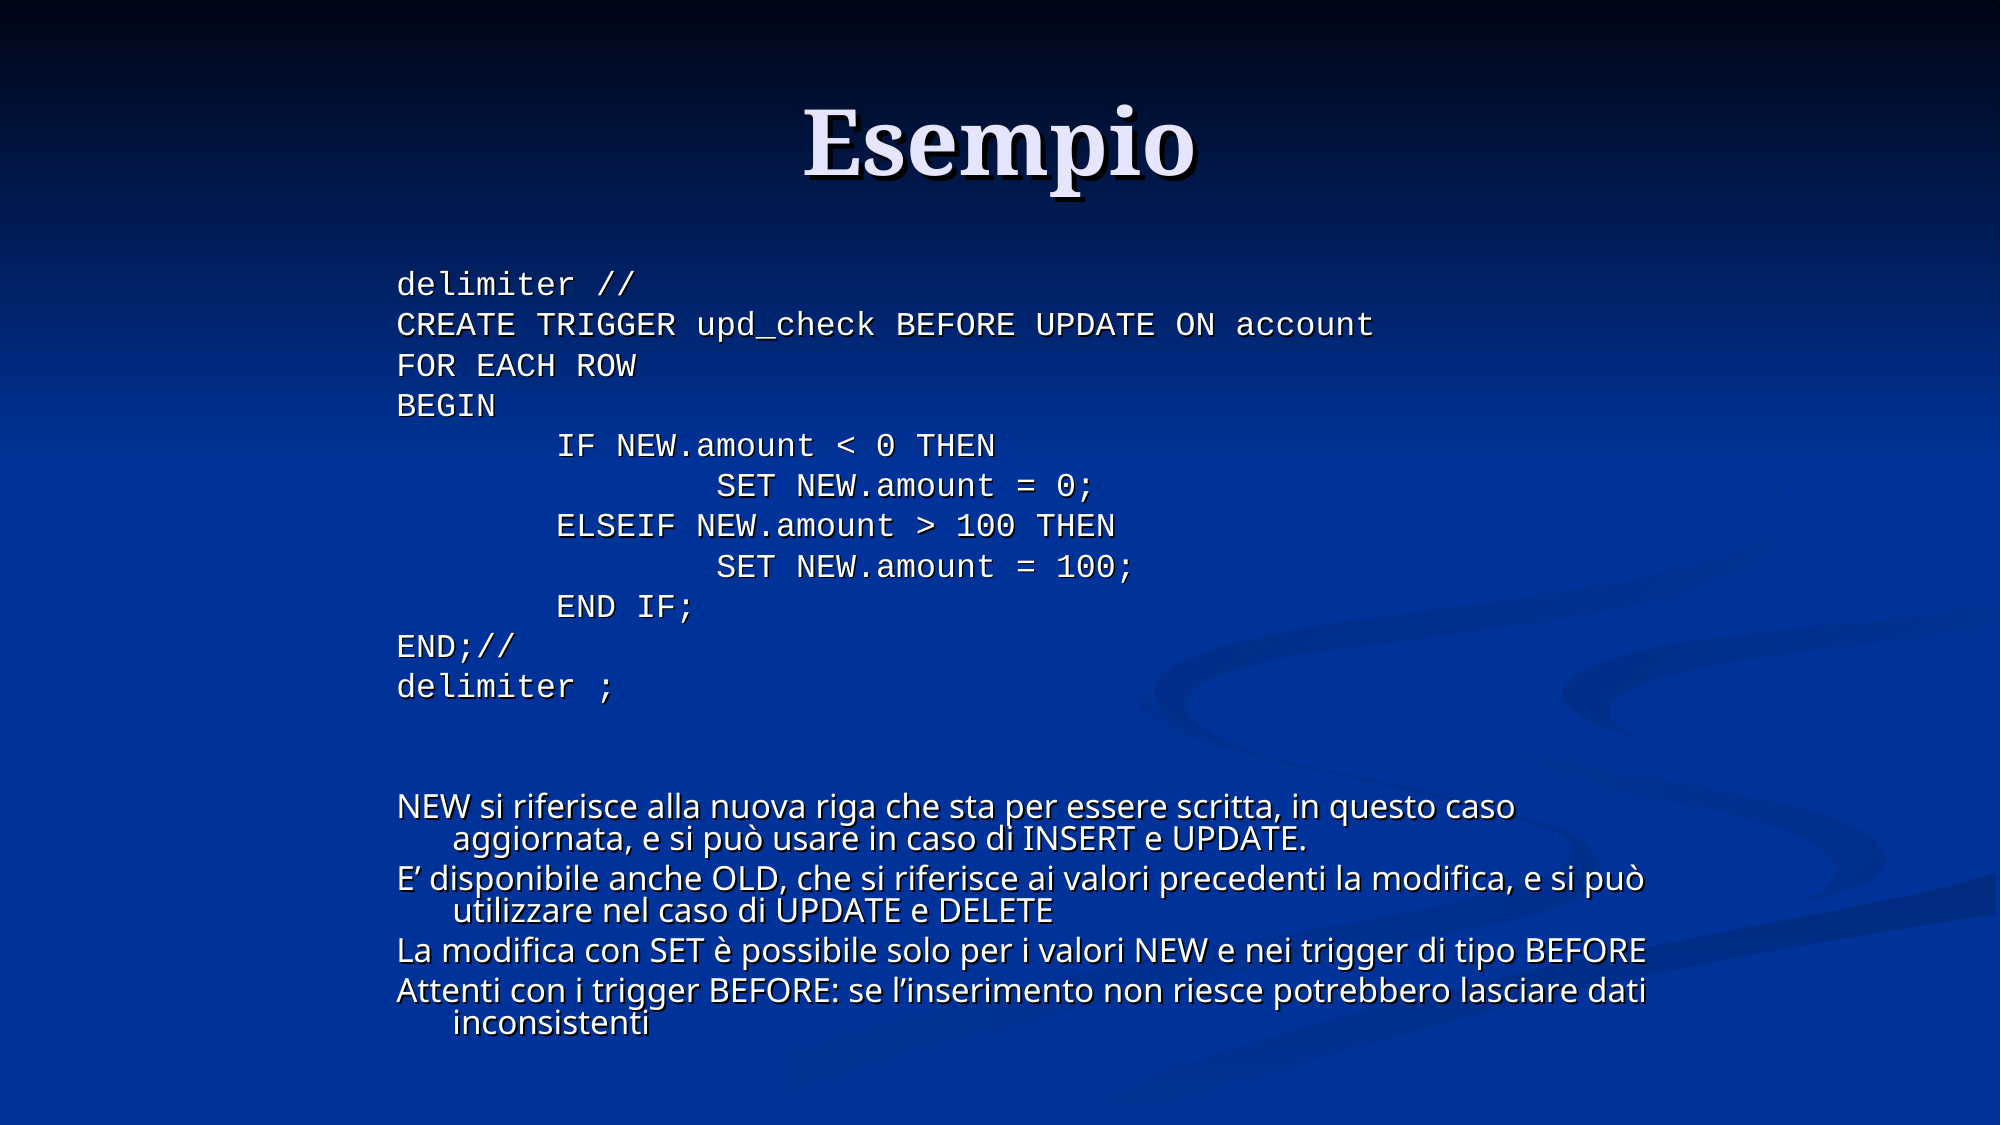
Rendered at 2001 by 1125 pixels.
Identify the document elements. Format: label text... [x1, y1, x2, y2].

title Esempio [99, 45, 1900, 233]
list delimiter // CREATE TRIGGER upd_check BEFORE UPDATE ON account FOR EACH ROW BEGIN IF NEW.amount < 0 THEN SET NEW.amount = 0; ELSEIF NEW.amount > 100 THEN SET NEW.amount = 100; END IF; END;// delimiter ; NEW si riferisce alla nuova riga che sta per essere scritta, in questo caso aggiornata, e si può usare in caso di INSERT e UPDATE. E’ disponibile anche OLD, che si riferisce ai valori precedenti la modifica, e si può utilizzare nel caso di UPDATE e DELETE La modifica con SET è possibile solo per i valori NEW e nei trigger di tipo BEFORE Attenti con i trigger BEFORE: se l’inserimento non riesce potrebbero lasciare dati inconsistenti [324, 262, 1675, 1059]
